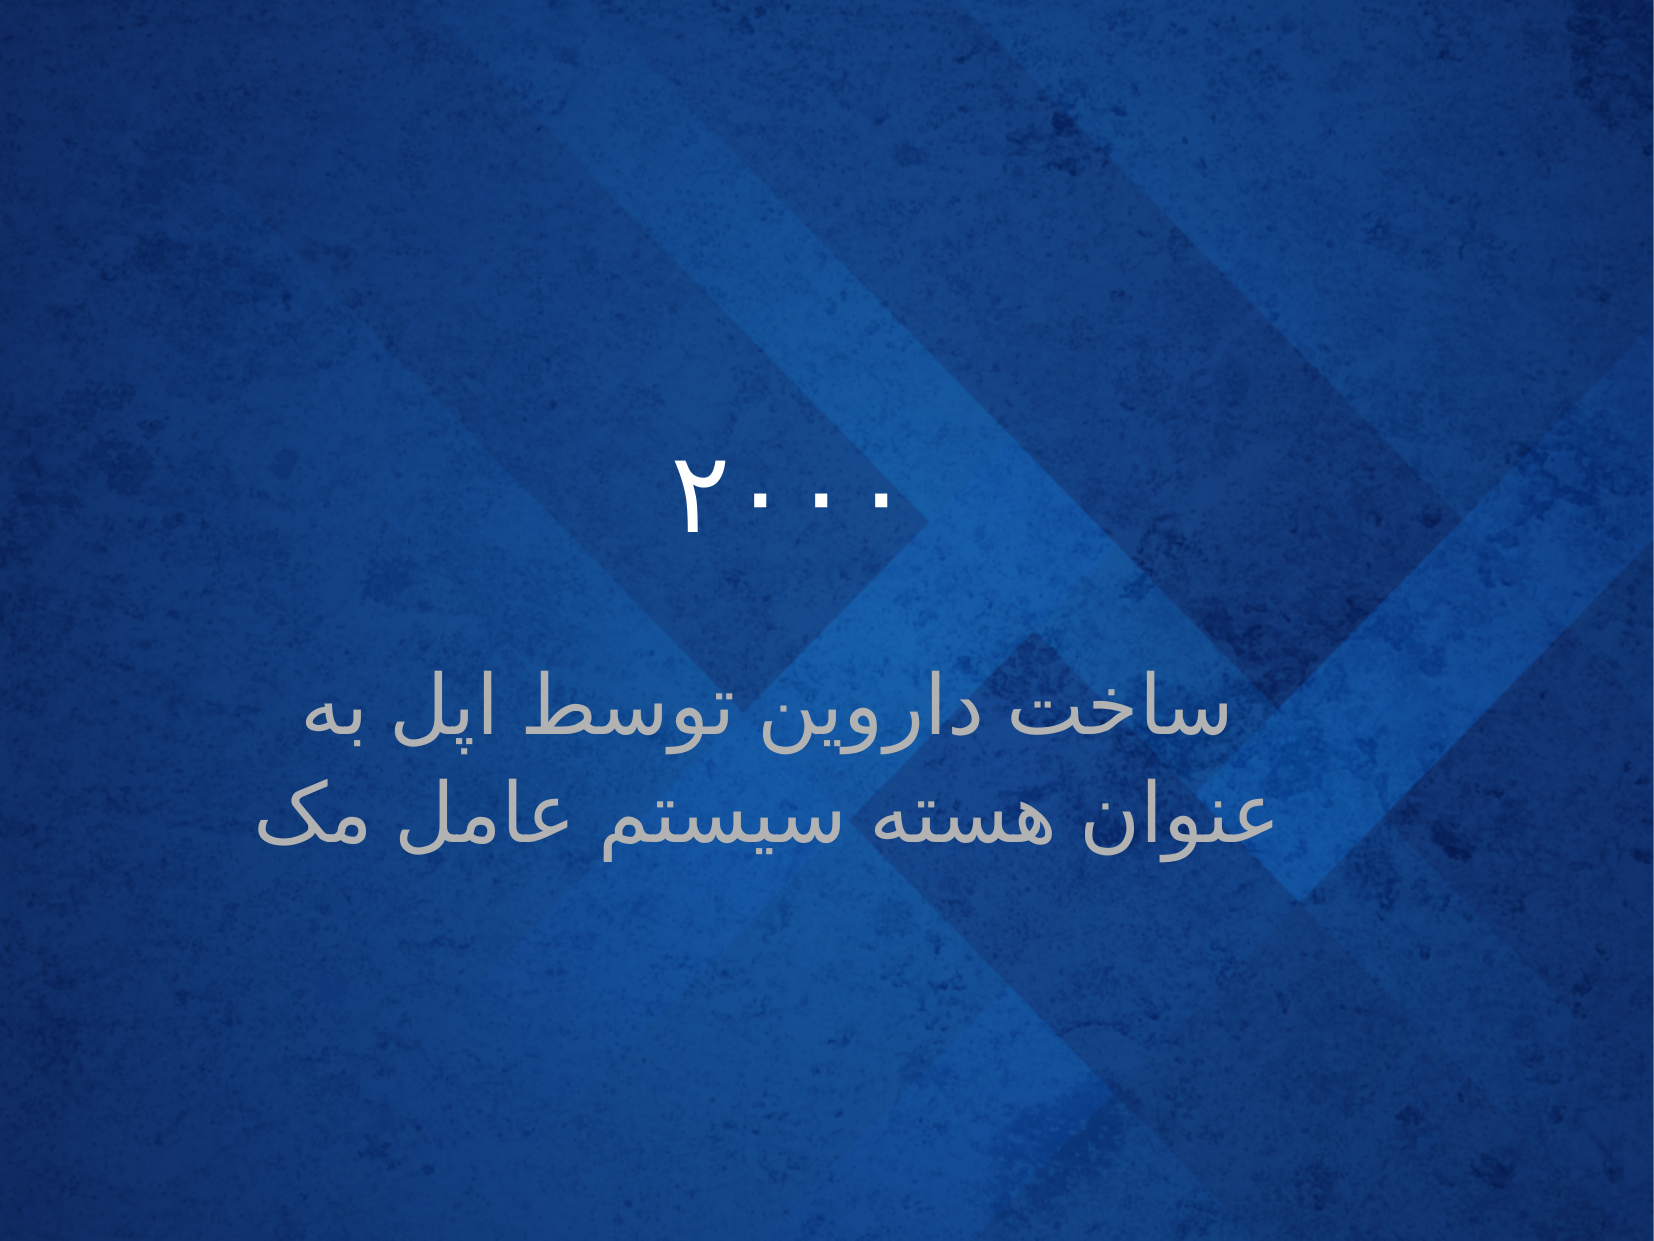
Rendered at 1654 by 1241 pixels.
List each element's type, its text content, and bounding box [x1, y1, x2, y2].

subtitle ساخت داروین توسط اپل به عنوان هسته سیستم عامل مک [194, 598, 1341, 939]
title ۲۰۰۰ [194, 383, 1388, 628]
picture [0, 0, 1654, 1241]
